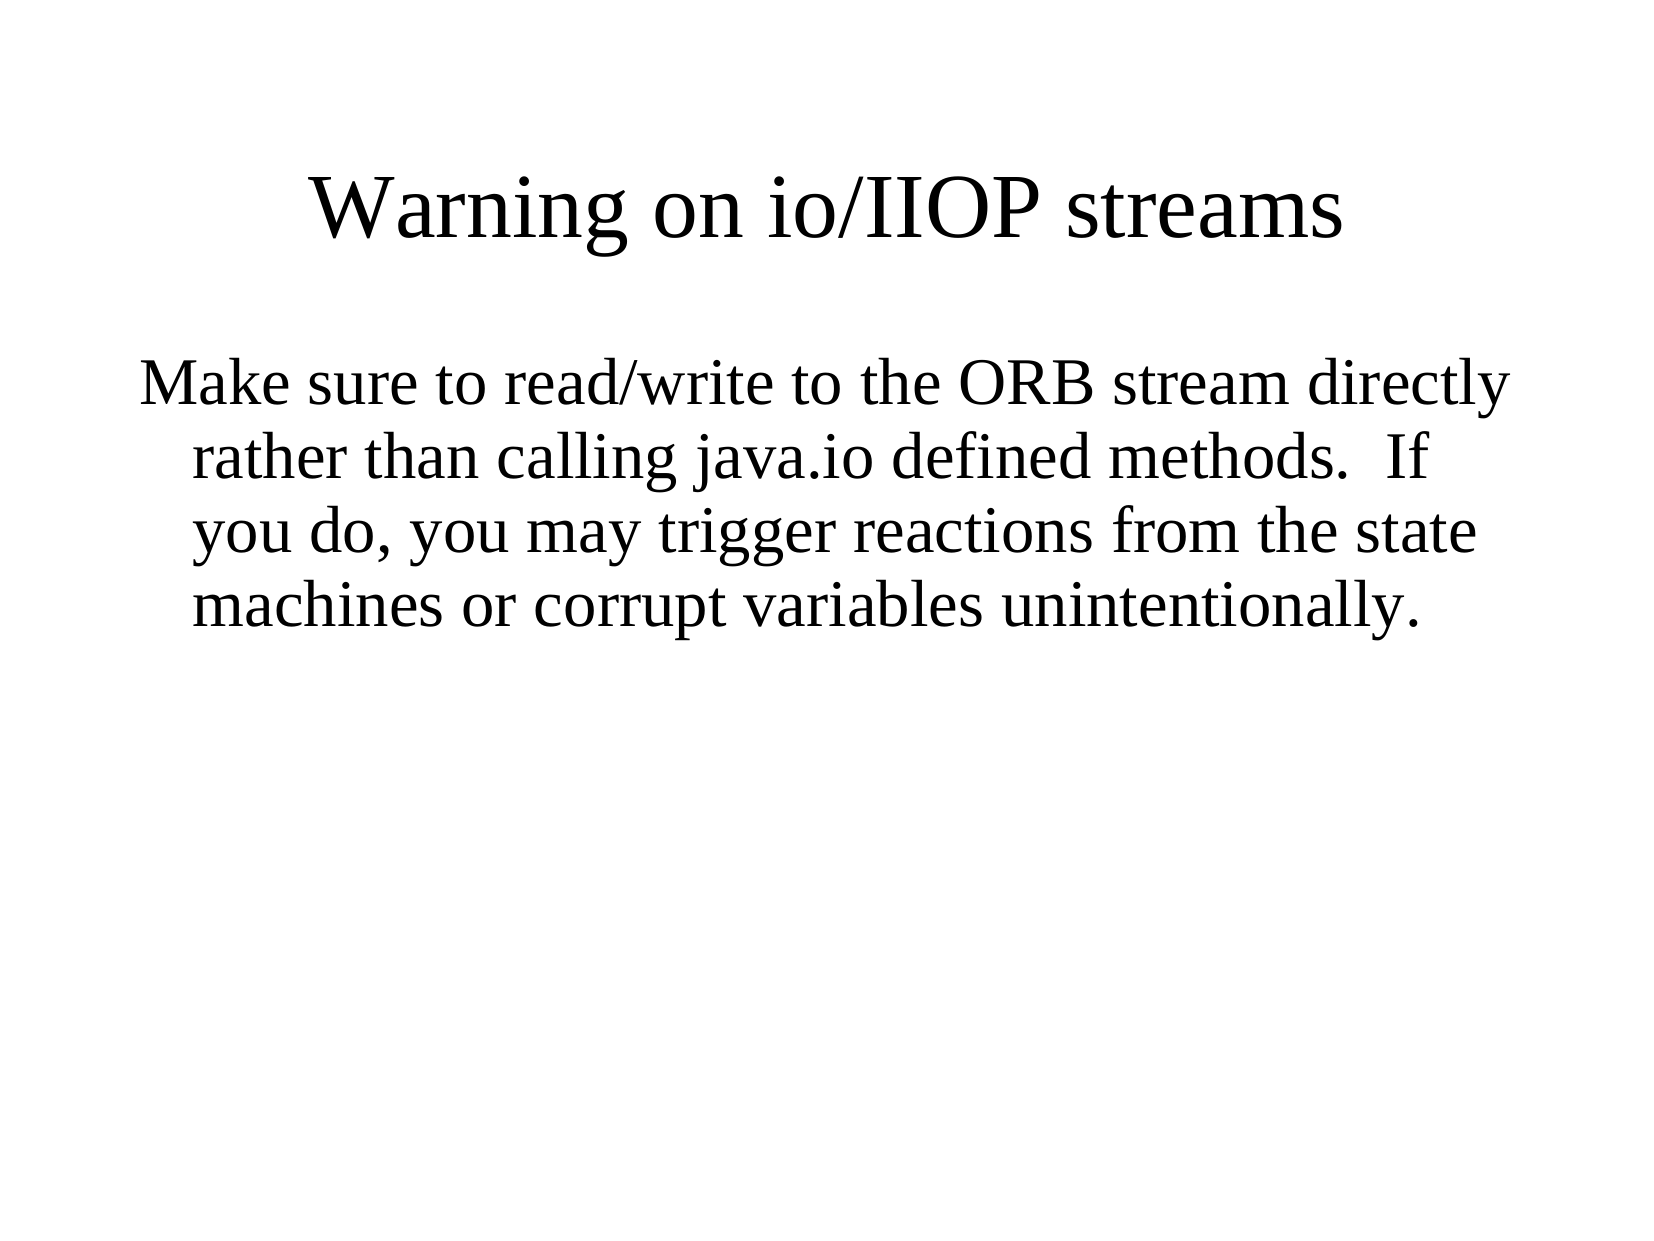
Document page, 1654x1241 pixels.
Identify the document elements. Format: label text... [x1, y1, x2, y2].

list Make sure to read/write to the ORB stream directly rather than calling java.io defined methods. If you do, you may trigger reactions from the state machines or corrupt variables unintentionally. [121, 344, 1534, 1127]
title Warning on io/IIOP streams [121, 102, 1534, 311]
